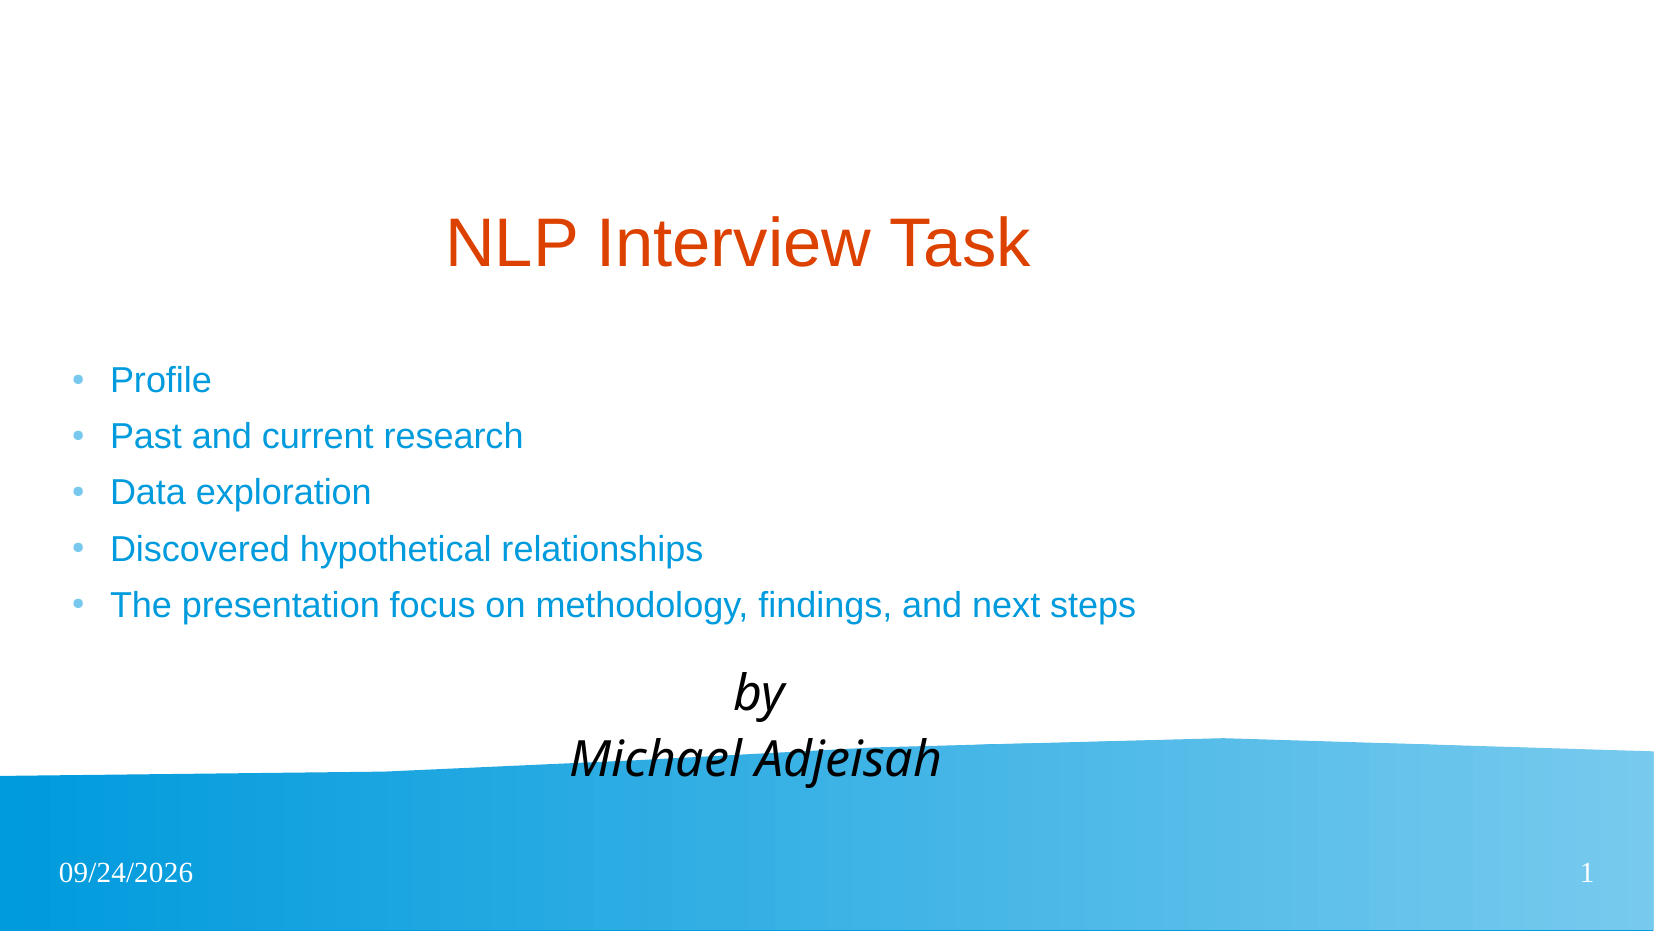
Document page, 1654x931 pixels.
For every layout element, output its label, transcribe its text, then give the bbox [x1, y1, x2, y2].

title NLP Interview Task [0, 153, 1477, 331]
list Michael Adjeisah [498, 722, 986, 826]
list Profile Past and current research Data exploration Discovered hypothetical relationships The presentation focus on methodology, findings, and next steps [59, 360, 1595, 627]
list by [663, 657, 889, 722]
